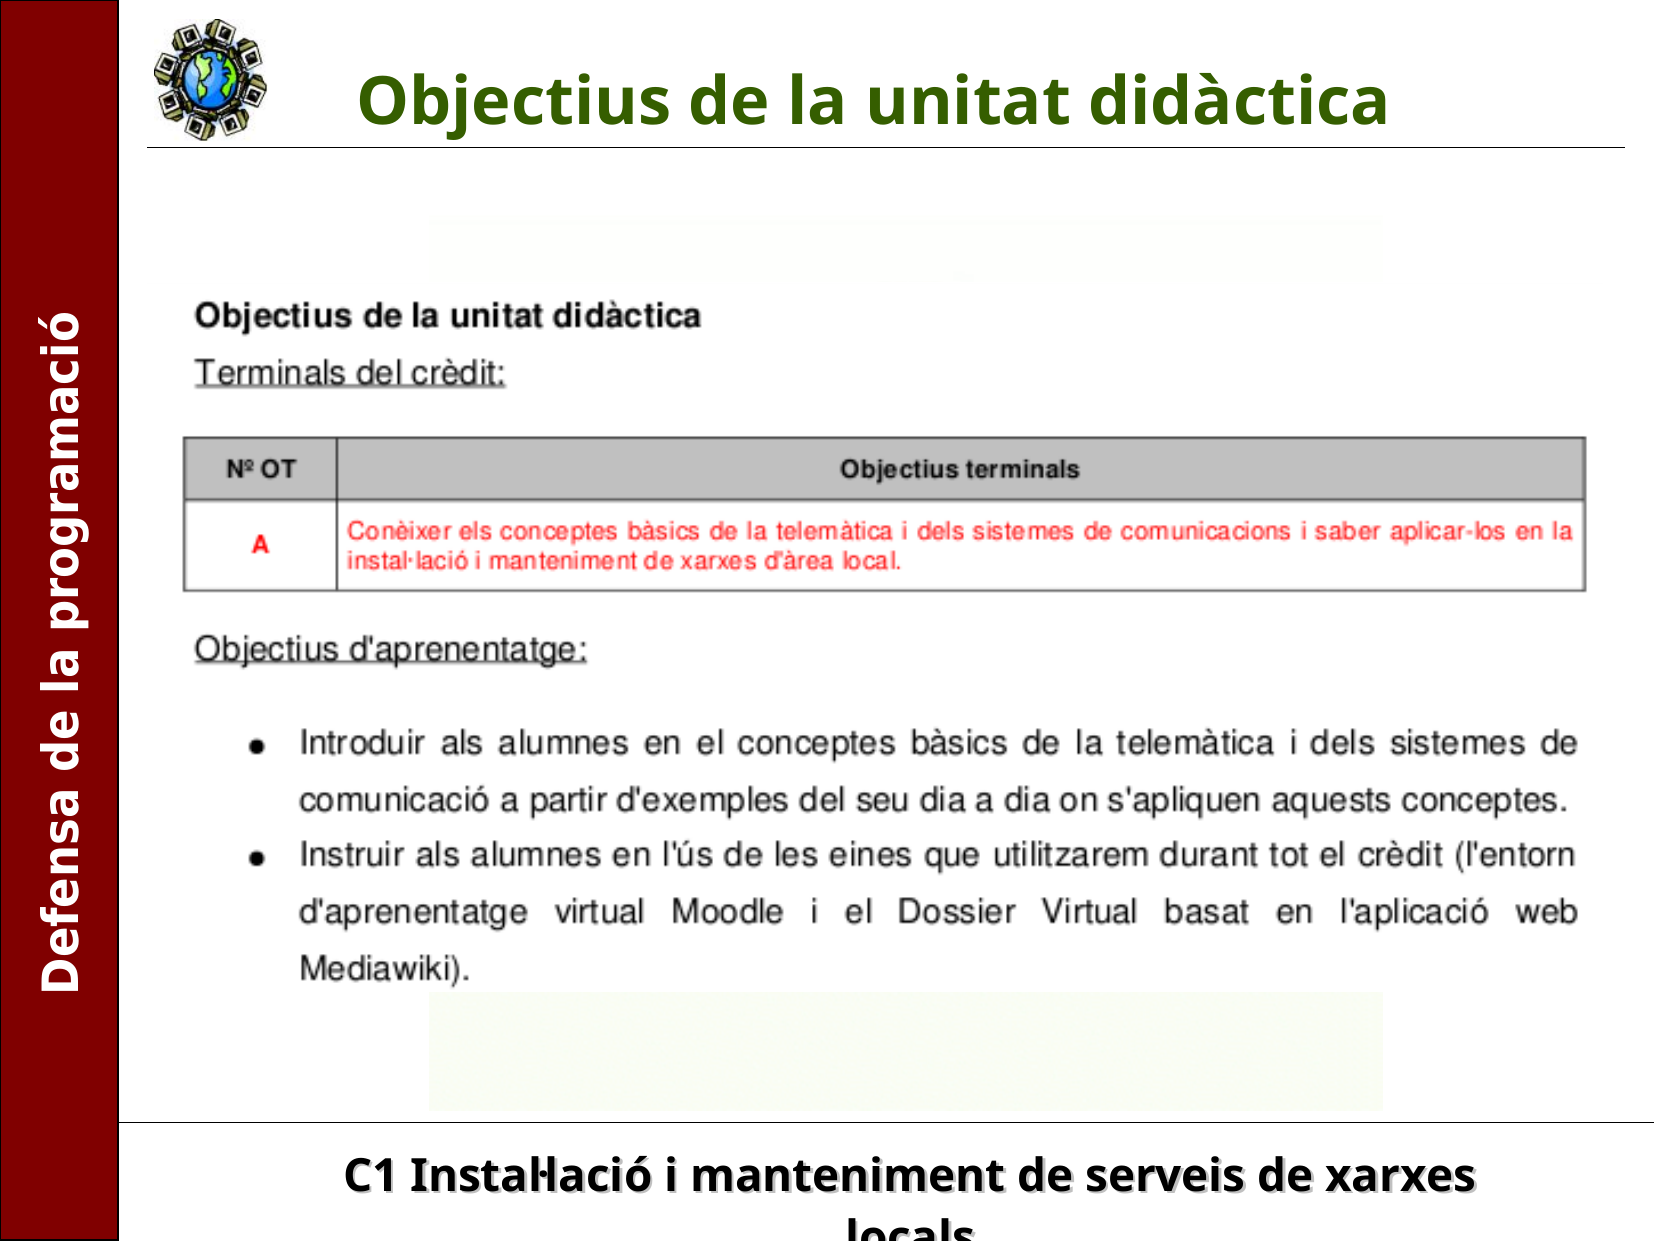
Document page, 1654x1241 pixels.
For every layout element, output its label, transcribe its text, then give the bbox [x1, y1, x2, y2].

title Objectius de la unitat didàctica [129, 56, 1619, 141]
picture [147, 215, 1603, 1111]
picture [154, 19, 268, 56]
